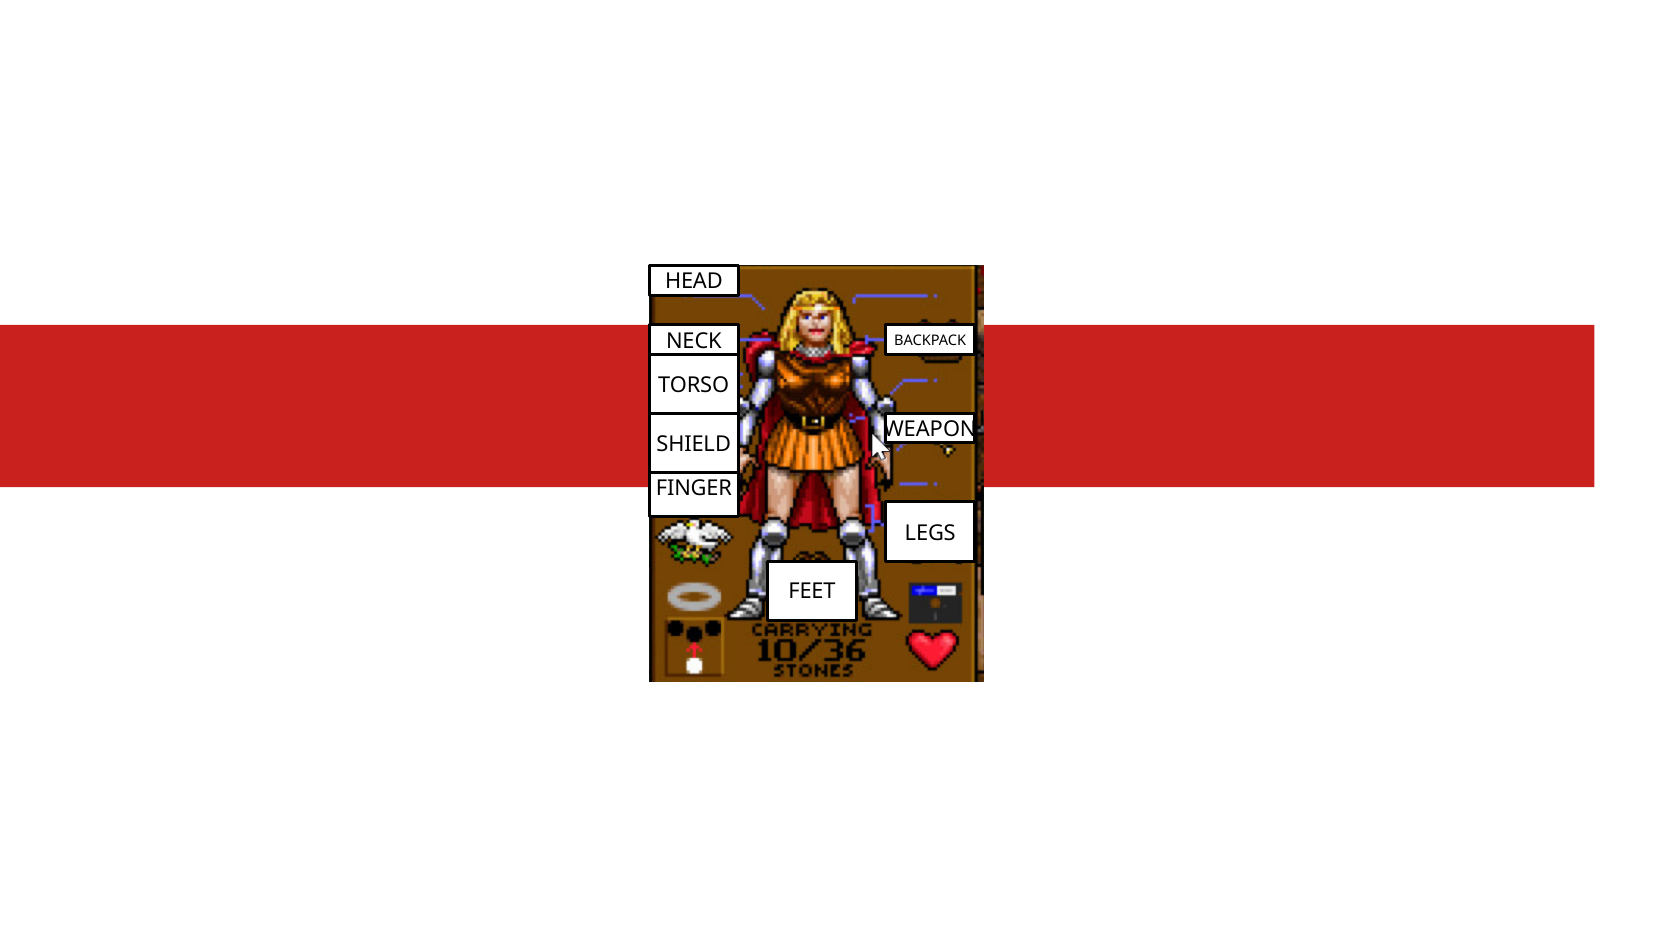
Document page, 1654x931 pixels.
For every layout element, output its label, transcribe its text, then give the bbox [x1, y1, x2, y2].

picture [649, 265, 984, 682]
text_box BACKPACK [885, 324, 975, 355]
text_box HEAD [649, 265, 739, 296]
text_box FEET [767, 561, 857, 621]
text_box NECK [649, 324, 739, 355]
text_box TORSO [649, 355, 739, 413]
text_box SHIELD [649, 413, 739, 473]
text_box WEAPON [885, 413, 975, 443]
text_box FINGER [649, 473, 739, 517]
text_box LEGS [885, 501, 975, 562]
